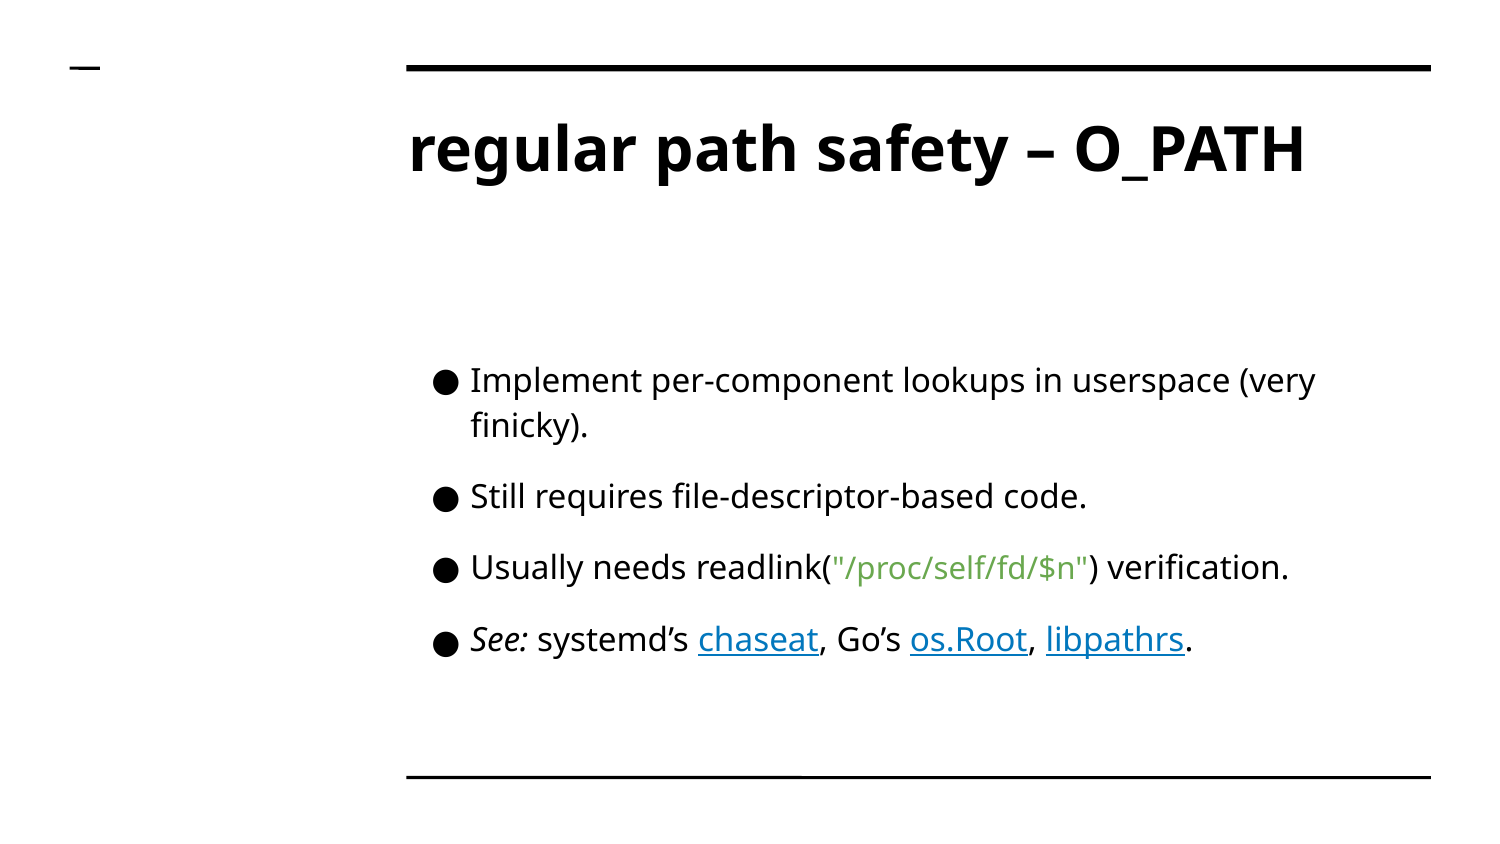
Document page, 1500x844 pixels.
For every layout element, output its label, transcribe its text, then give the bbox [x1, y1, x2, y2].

title regular path safety – O_PATH [393, 94, 1431, 199]
list Implement per-component lookups in userspace (very finicky). Still requires file-descriptor-based code. Usually needs readlink("/proc/self/fd/$n") verification. See: systemd’s chaseat, Go’s os.Root, libpathrs. [395, 261, 1433, 755]
